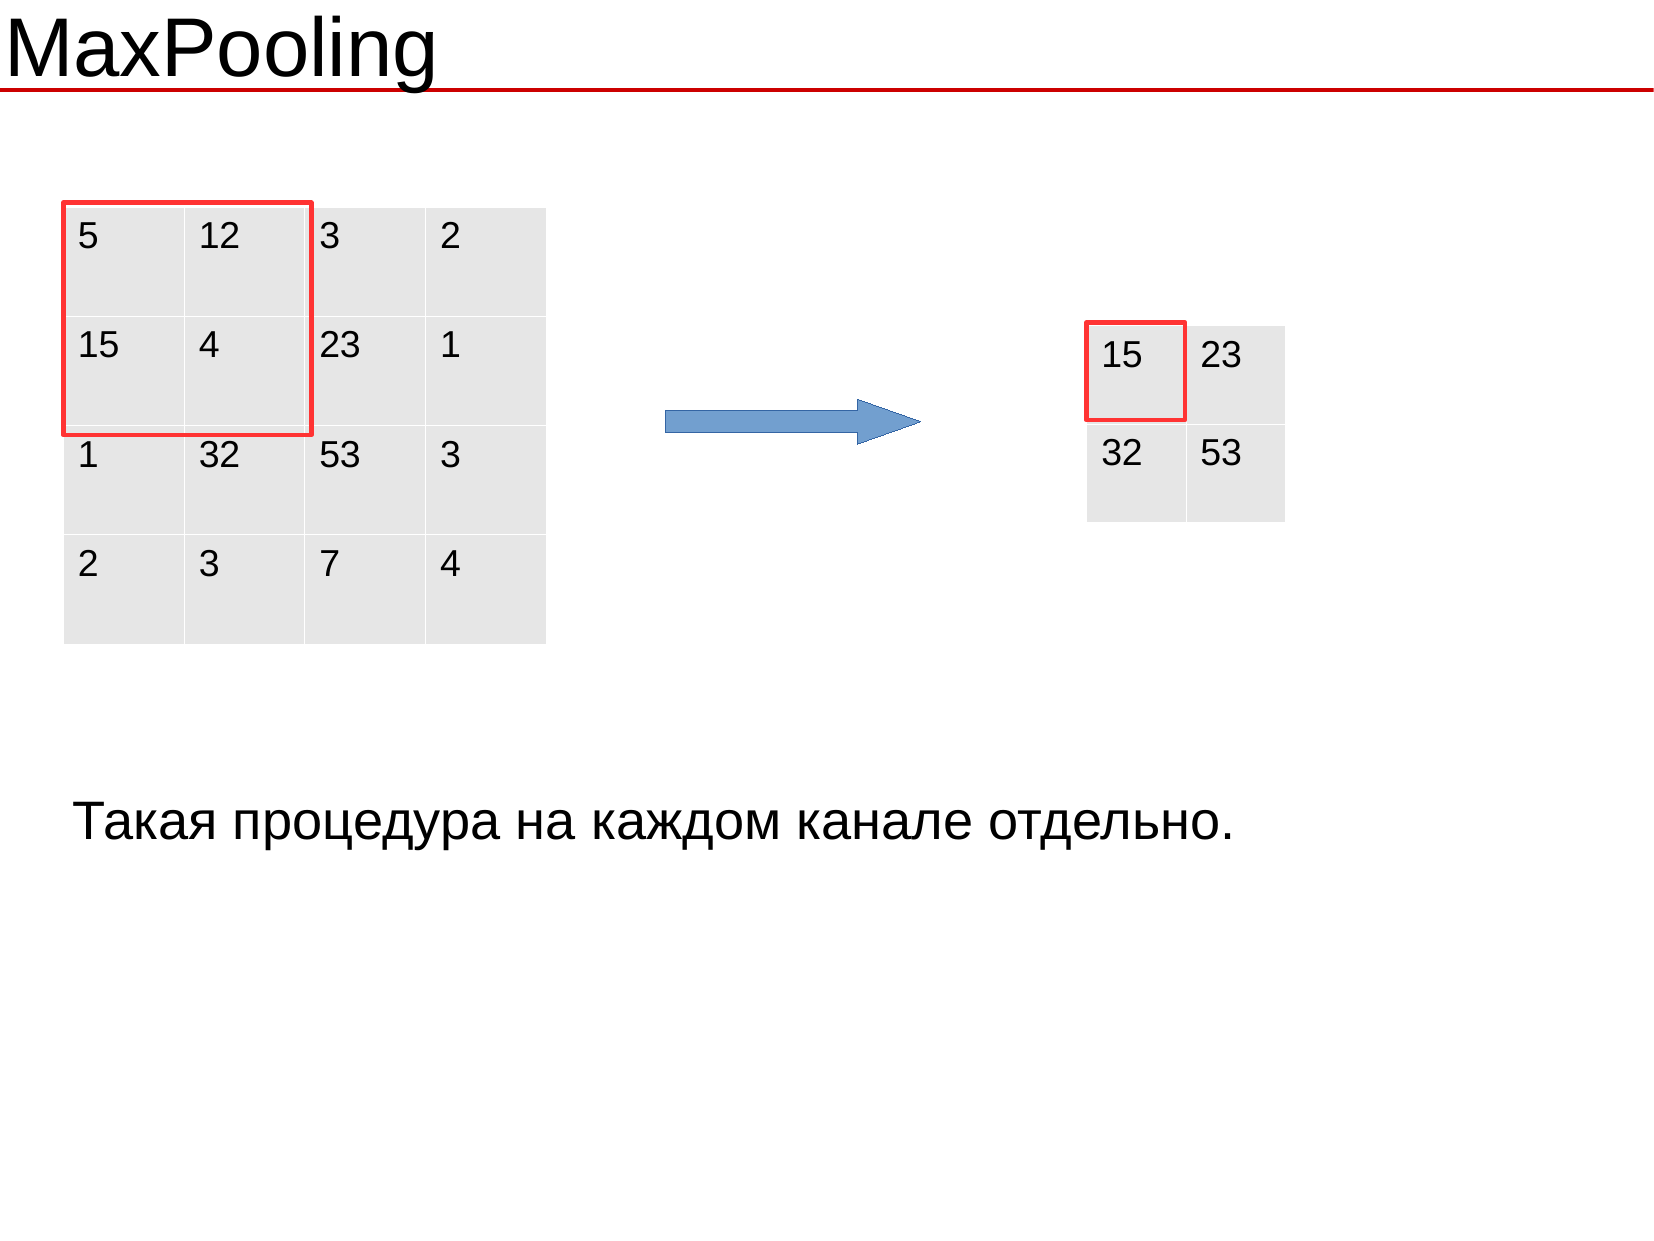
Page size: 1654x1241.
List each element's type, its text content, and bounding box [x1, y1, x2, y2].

table_header 3 [305, 208, 309, 316]
table_header 3 [314, 208, 425, 316]
table_header 5 [66, 208, 184, 316]
table_cell 53 [305, 426, 425, 534]
table_header 2 [426, 208, 546, 316]
table_cell 23 [305, 317, 309, 425]
table_header 15 [1089, 326, 1183, 418]
table_header 23 [1187, 326, 1285, 424]
title MaxPooling [4, 0, 1276, 94]
table_cell 7 [305, 535, 425, 644]
table_cell 1 [64, 437, 184, 534]
table_cell 15 [66, 317, 184, 425]
table_cell 1 [66, 426, 184, 433]
table_cell 32 [1087, 425, 1186, 522]
text_box Такая процедура на каждом канале отдельно. [57, 783, 1348, 920]
table_cell 4 [426, 535, 546, 644]
text_box [665, 399, 921, 445]
table_header 12 [185, 208, 304, 316]
table_cell 23 [314, 317, 425, 425]
table_cell 1 [426, 317, 546, 425]
table_cell 2 [64, 535, 184, 644]
table_cell 3 [426, 426, 546, 534]
table_cell 32 [185, 426, 304, 433]
table_cell 3 [185, 535, 304, 644]
table_cell 53 [1187, 425, 1285, 522]
table_cell 4 [185, 317, 304, 425]
table_cell 32 [185, 437, 304, 534]
